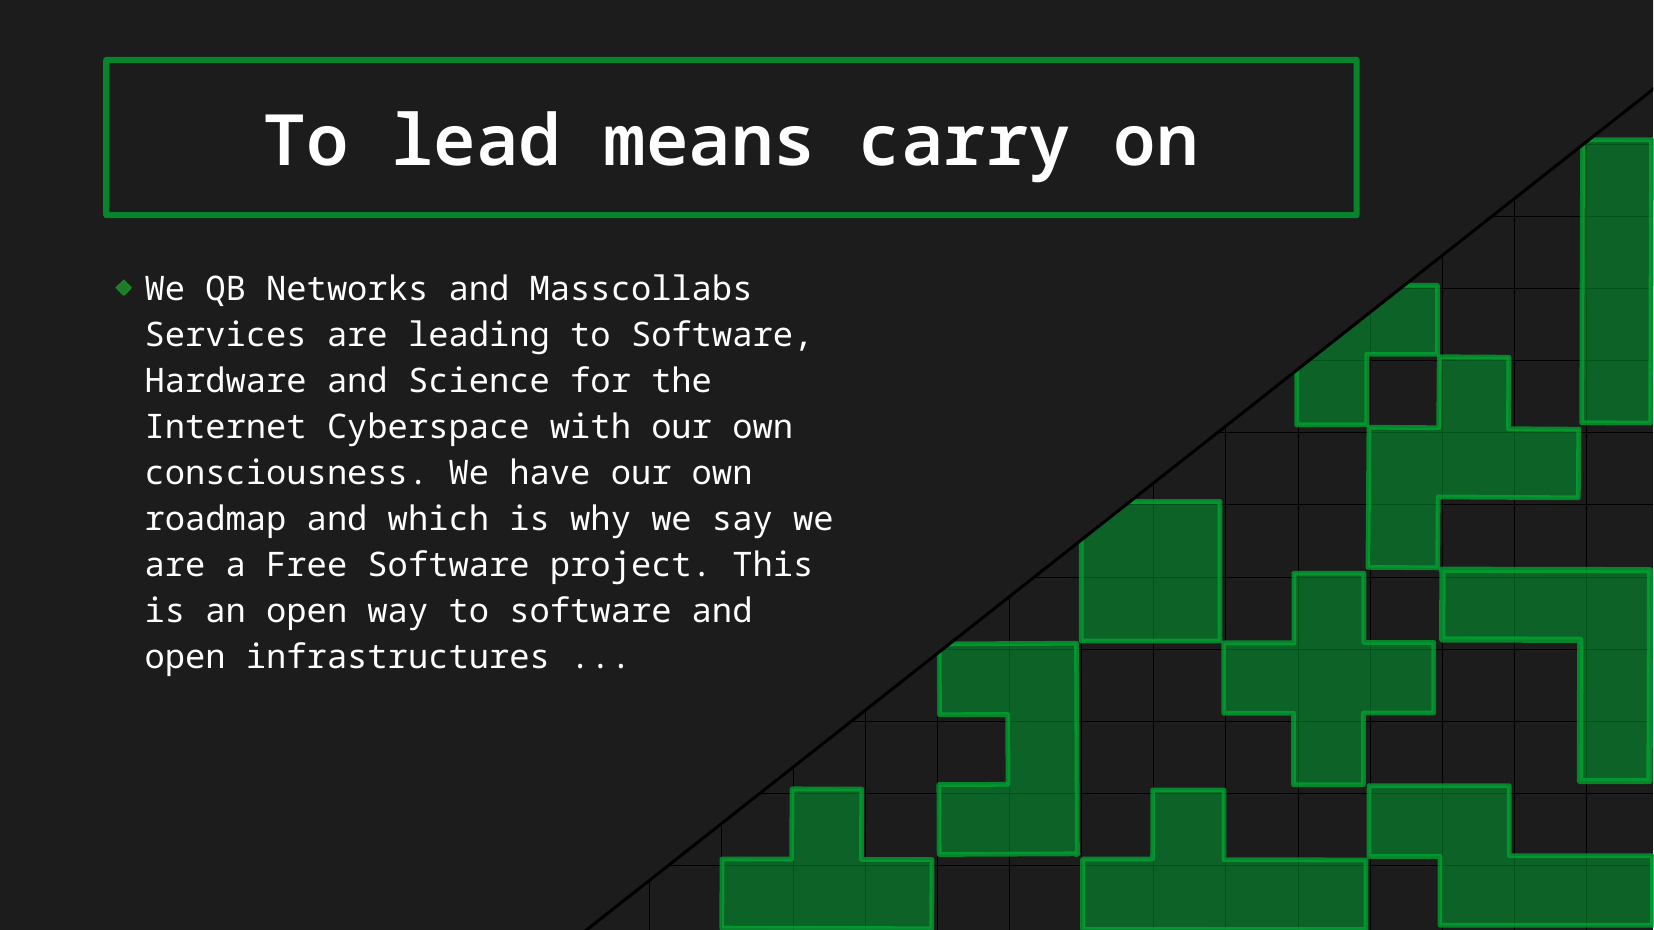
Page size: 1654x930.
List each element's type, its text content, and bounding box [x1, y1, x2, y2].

list We QB Networks and Masscollabs Services are leading to Software, Hardware and Science for the Internet Cyberspace with our own consciousness. We have our own roadmap and which is why we say we are a Free Software project. This is an open way to software and open infrastructures ... [106, 264, 845, 679]
title To lead means carry on [106, 59, 1357, 216]
